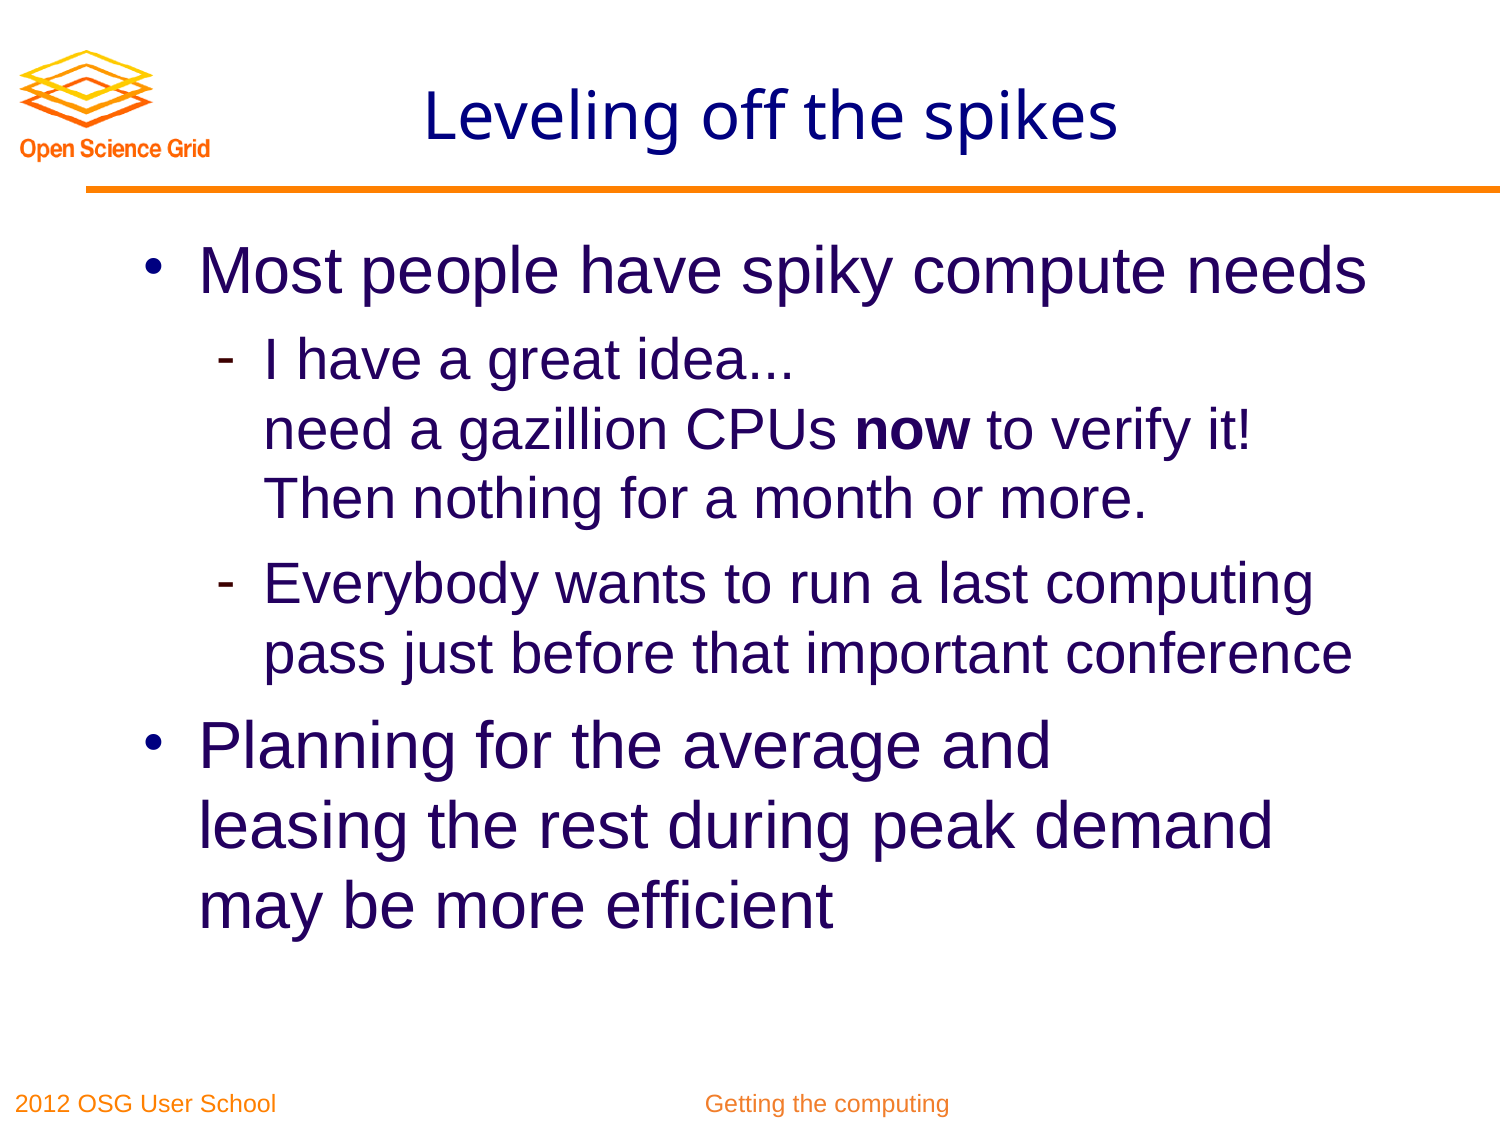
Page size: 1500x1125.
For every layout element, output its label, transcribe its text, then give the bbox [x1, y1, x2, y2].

list Most people have spiky compute needs I have a great idea... need a gazillion CPUs now to verify it! Then nothing for a month or more. Everybody wants to run a last computing pass just before that important conference Planning for the average and leasing the rest during peak demand may be more efficient [127, 218, 1403, 962]
title Leveling off the spikes [201, 18, 1342, 207]
picture [0, 27, 201, 179]
